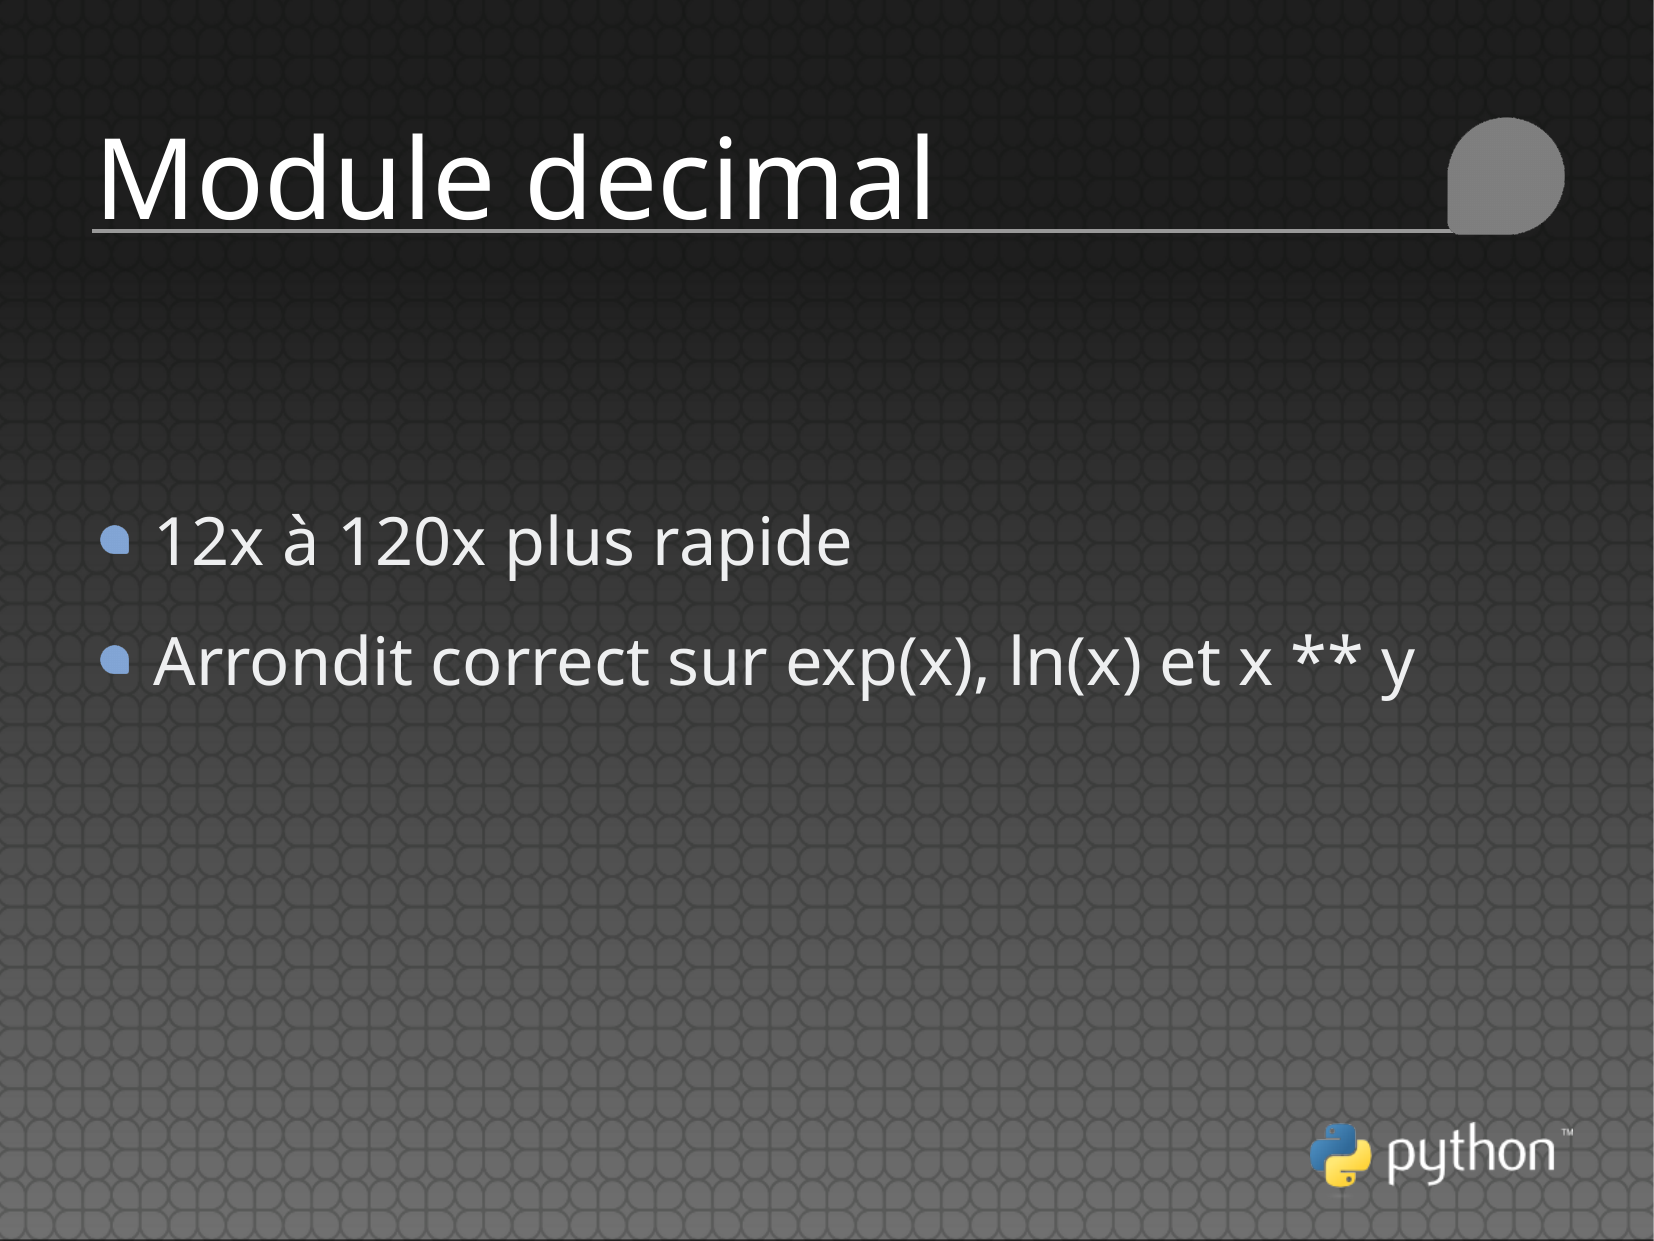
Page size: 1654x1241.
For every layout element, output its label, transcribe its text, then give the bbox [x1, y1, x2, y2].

title Module decimal [94, 100, 1426, 251]
list 12x à 120x plus rapide Arrondit correct sur exp(x), ln(x) et x ** y [82, 373, 1571, 1094]
picture [0, 0, 1654, 1241]
